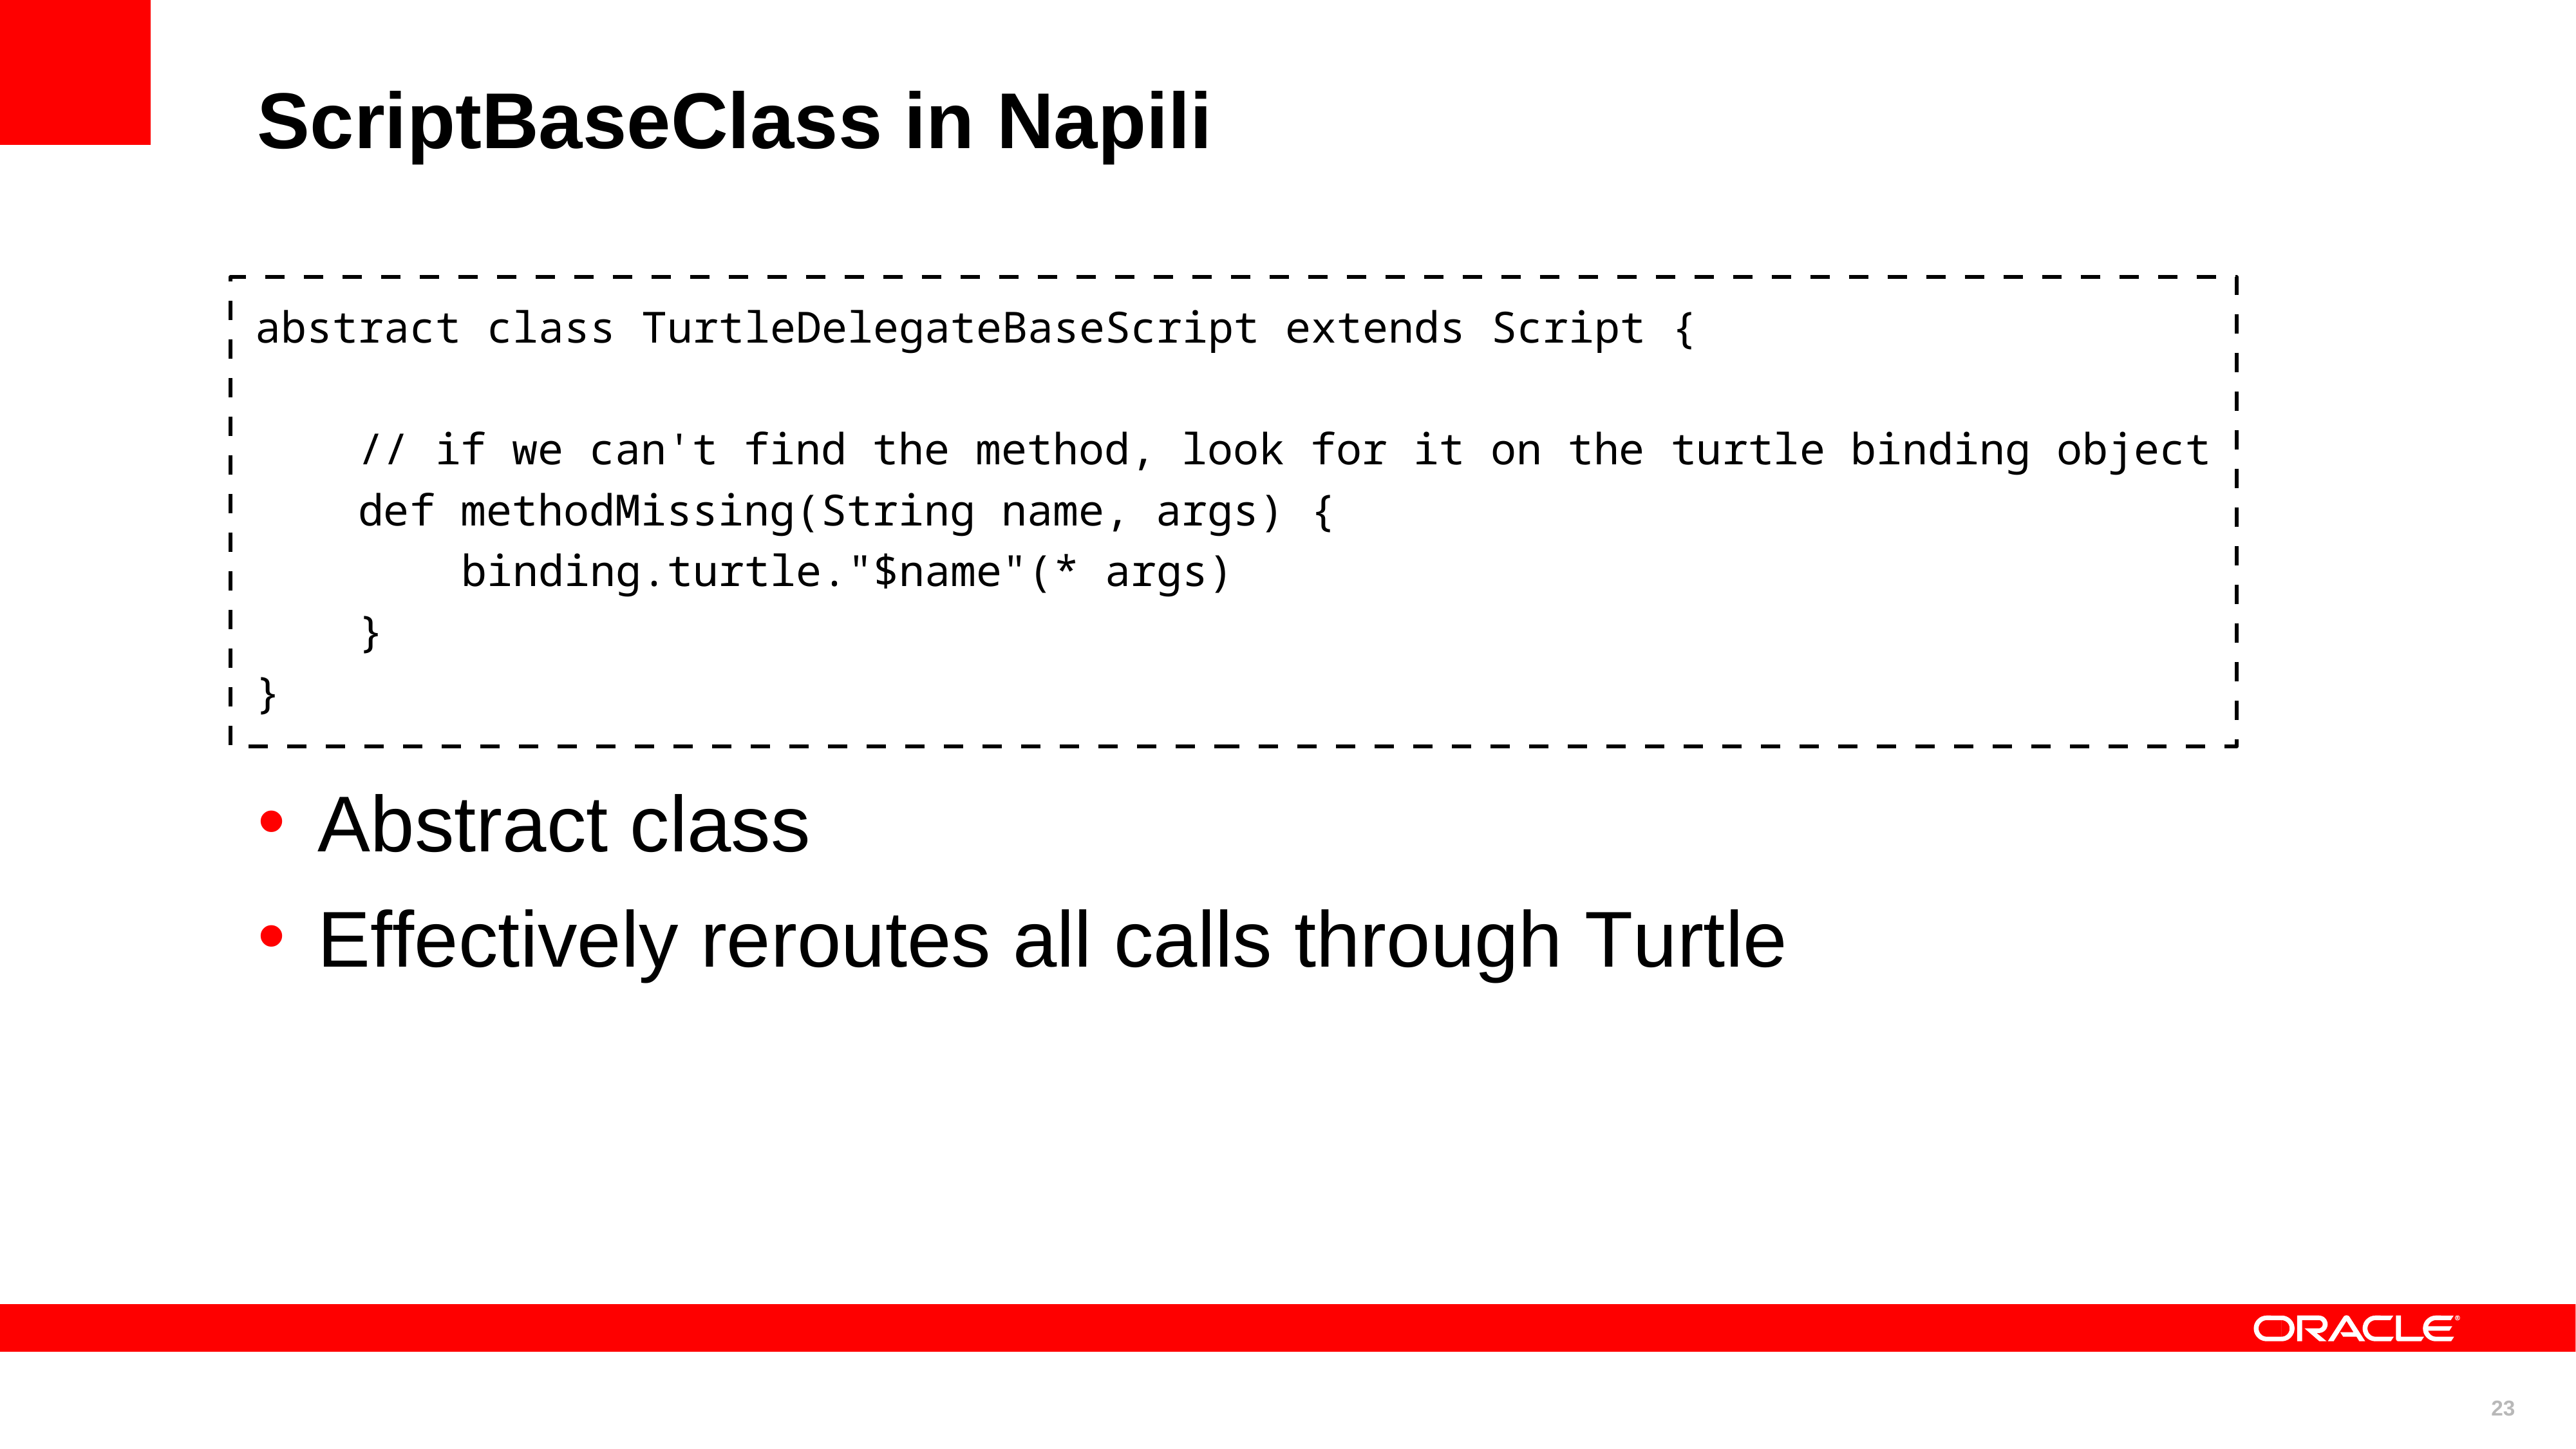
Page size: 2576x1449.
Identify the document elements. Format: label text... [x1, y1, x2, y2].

list Abstract class Effectively reroutes all calls through Turtle [258, 773, 2318, 1256]
picture [0, 0, 151, 145]
picture [0, 1304, 2576, 1352]
title ScriptBaseClass in Napili [257, 69, 2318, 251]
text_box abstract class TurtleDelegateBaseScript extends Script { // if we can't find the method, look for it on the turtle binding object def methodMissing(String name, args) { binding.turtle."$name"(* args) } } [230, 277, 2237, 746]
